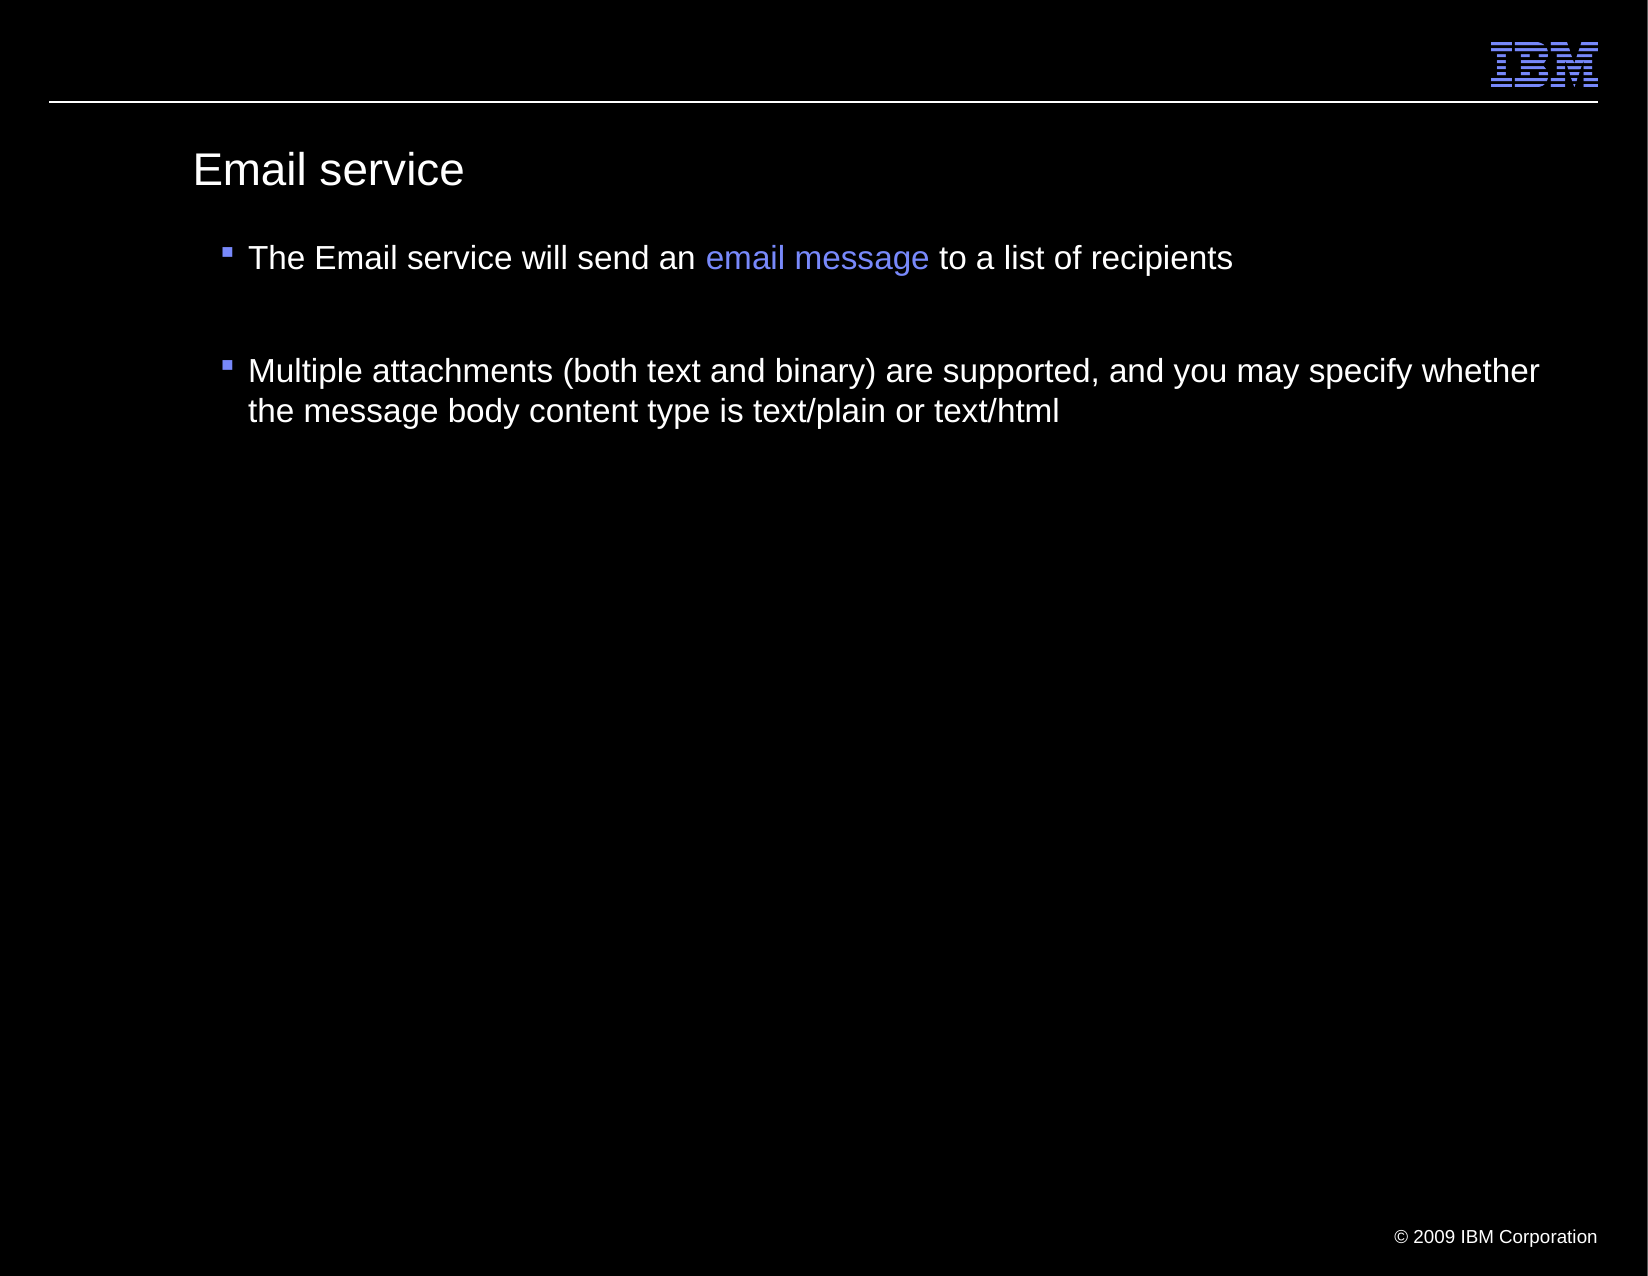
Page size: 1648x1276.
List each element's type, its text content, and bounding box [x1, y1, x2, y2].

text_box The Email service will send an email message to a list of recipients Multiple attachments (both text and binary) are supported, and you may specify whether the message body content type is text/plain or text/html [219, 236, 1570, 430]
picture [1491, 42, 1598, 87]
title Email service [175, 137, 1648, 231]
